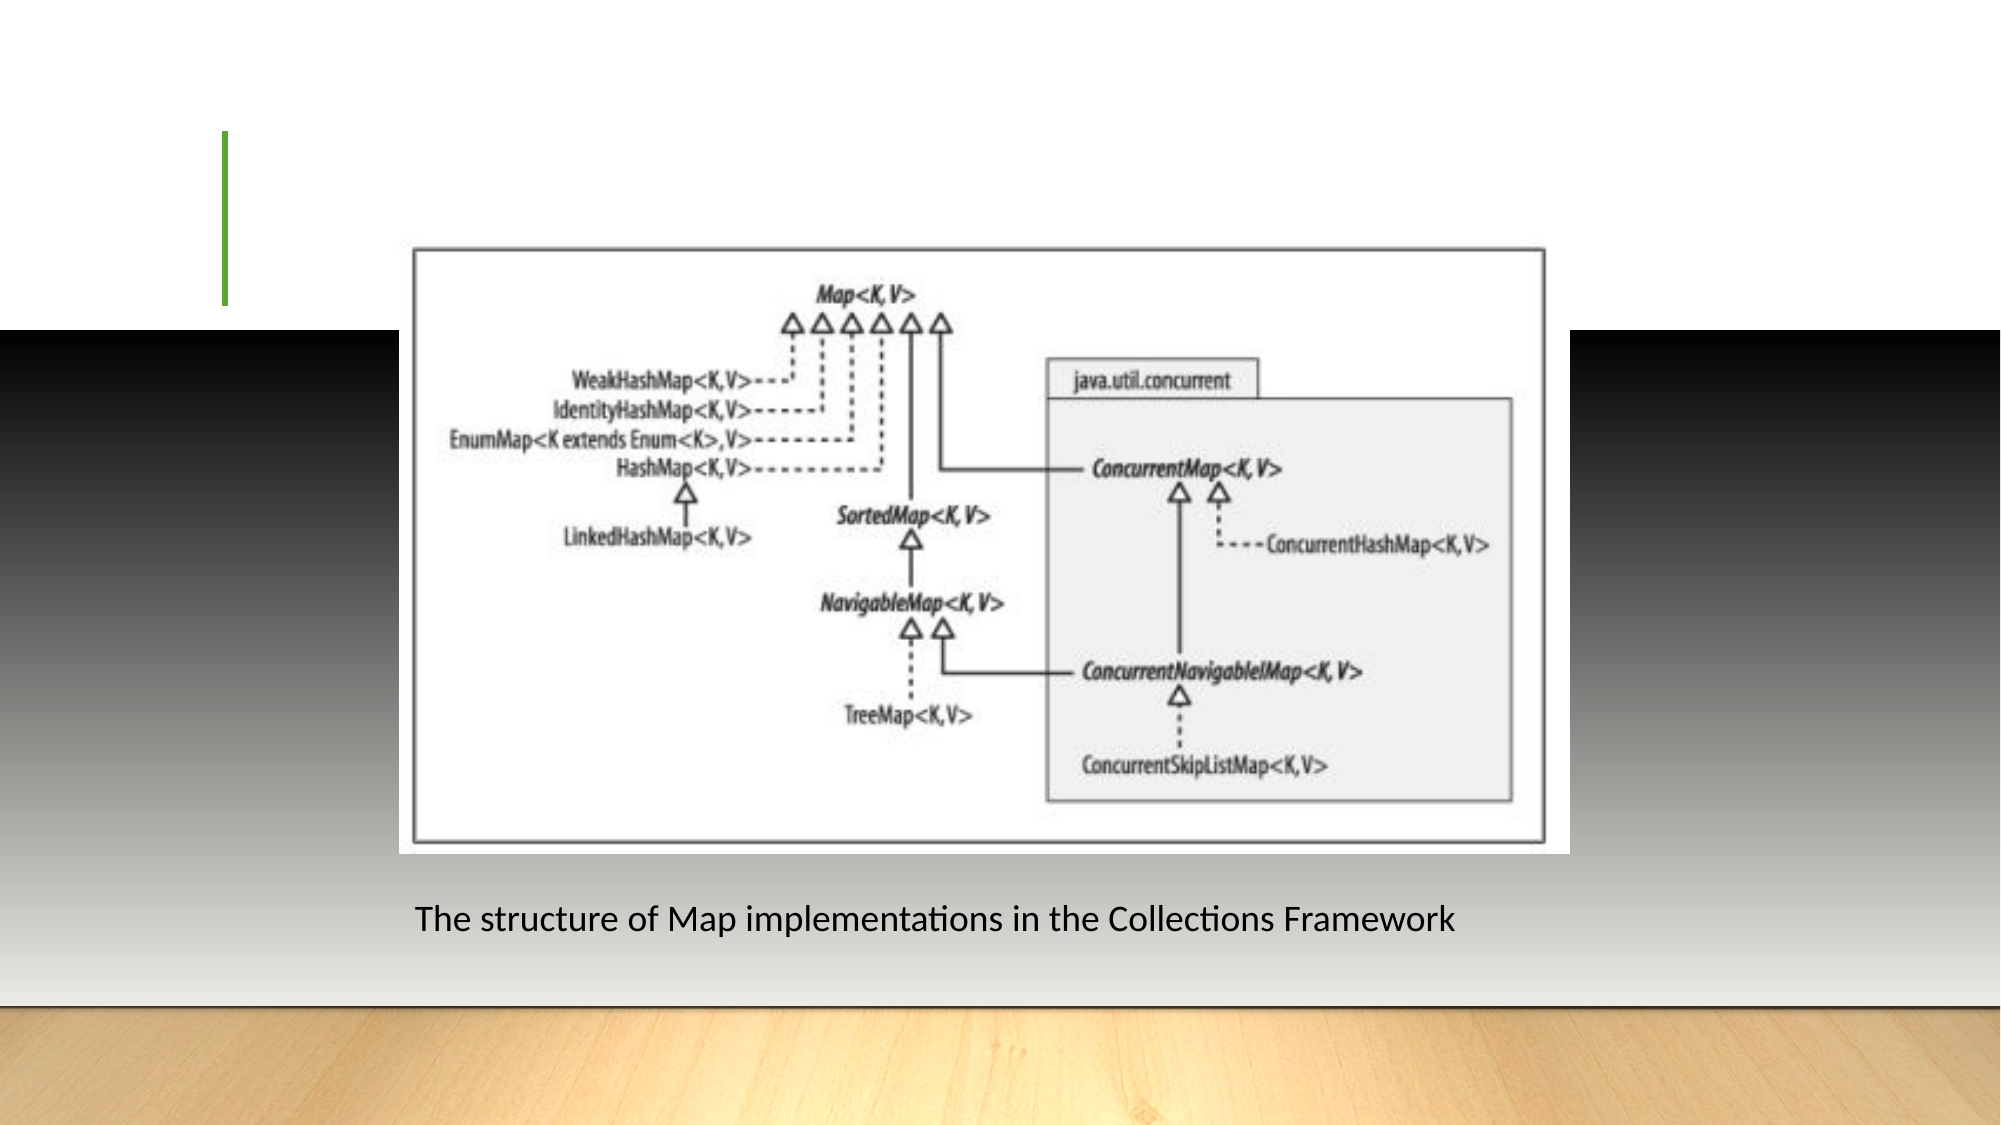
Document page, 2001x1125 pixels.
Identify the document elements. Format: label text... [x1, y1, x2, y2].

text_box The structure of Map implementations in the Collections Framework [399, 886, 1594, 947]
picture [399, 238, 1570, 854]
